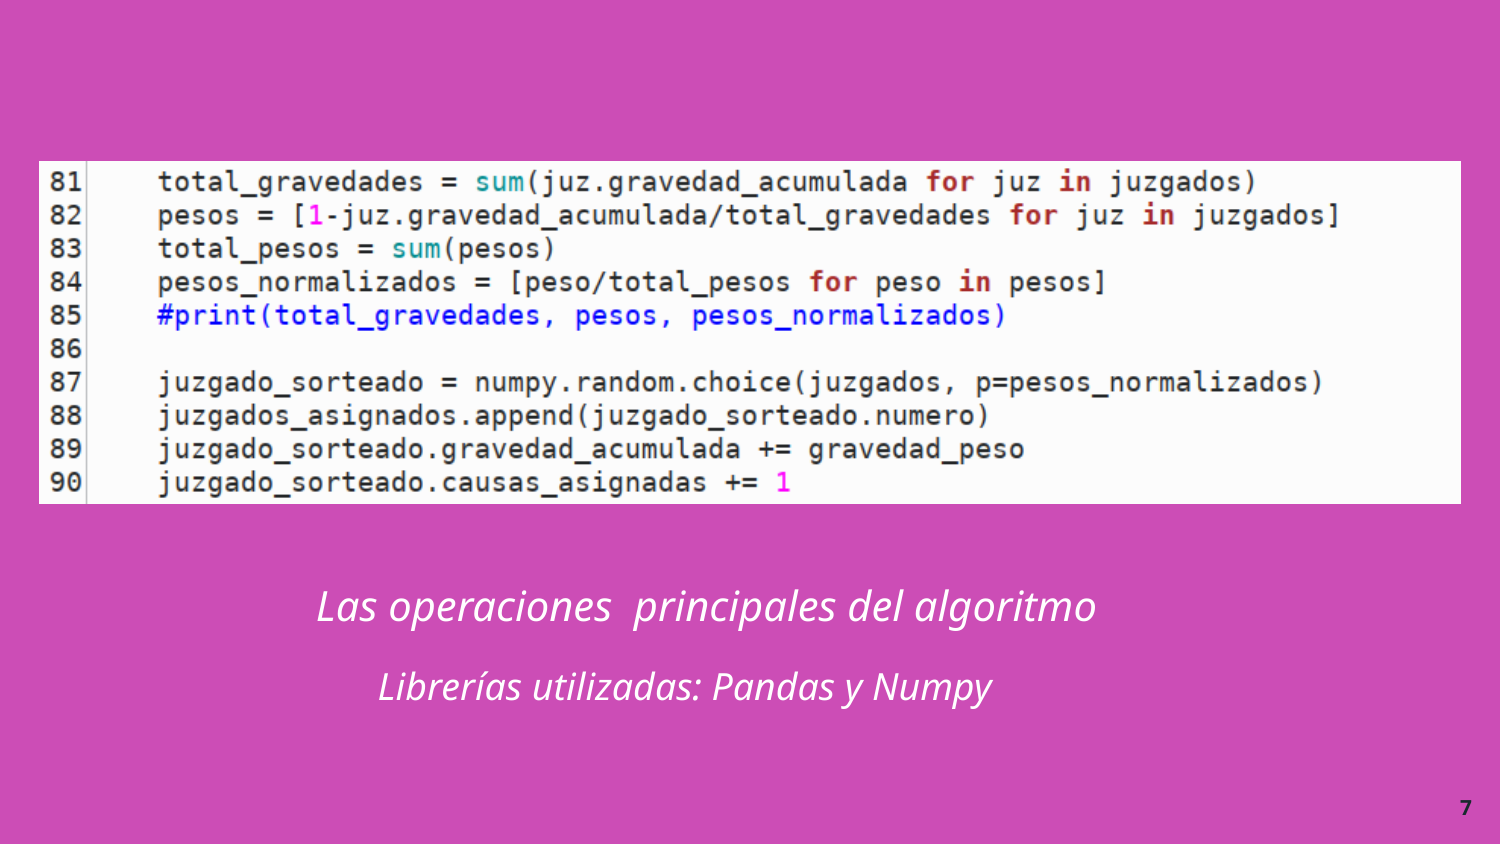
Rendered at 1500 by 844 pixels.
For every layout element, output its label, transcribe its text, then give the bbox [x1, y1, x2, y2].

text_box Las operaciones principales del algoritmo [300, 565, 1226, 648]
slide_number <number> [1397, 779, 1487, 844]
picture [39, 161, 1461, 504]
text_box Librerías utilizadas: Pandas y Numpy [362, 647, 1163, 731]
